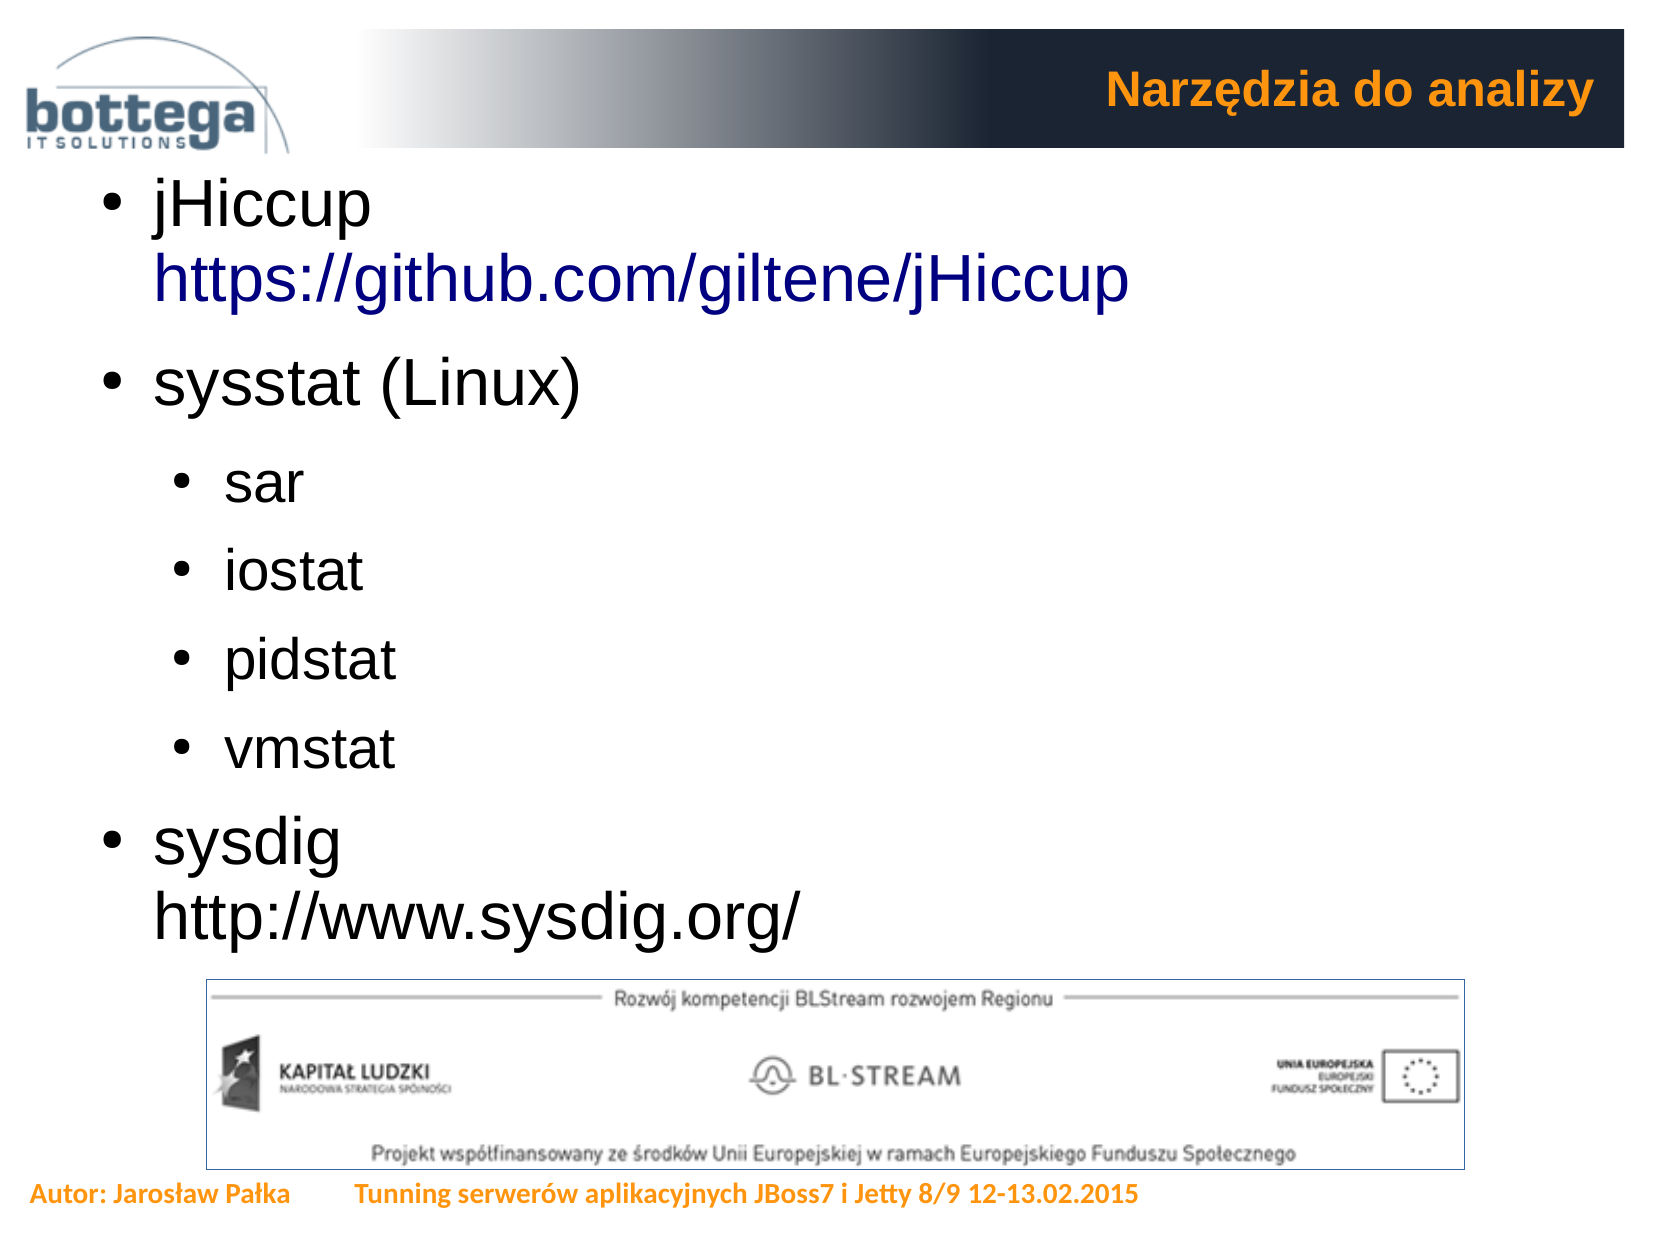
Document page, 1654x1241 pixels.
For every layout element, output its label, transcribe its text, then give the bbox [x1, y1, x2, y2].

list jHiccup https://github.com/giltene/jHiccup sysstat (Linux) sar iostat pidstat vmstat sysdig http://www.sysdig.org/ [82, 166, 1571, 985]
title Narzędzia do analizy [354, 29, 1625, 148]
picture [207, 985, 1464, 1169]
picture [17, 29, 296, 160]
